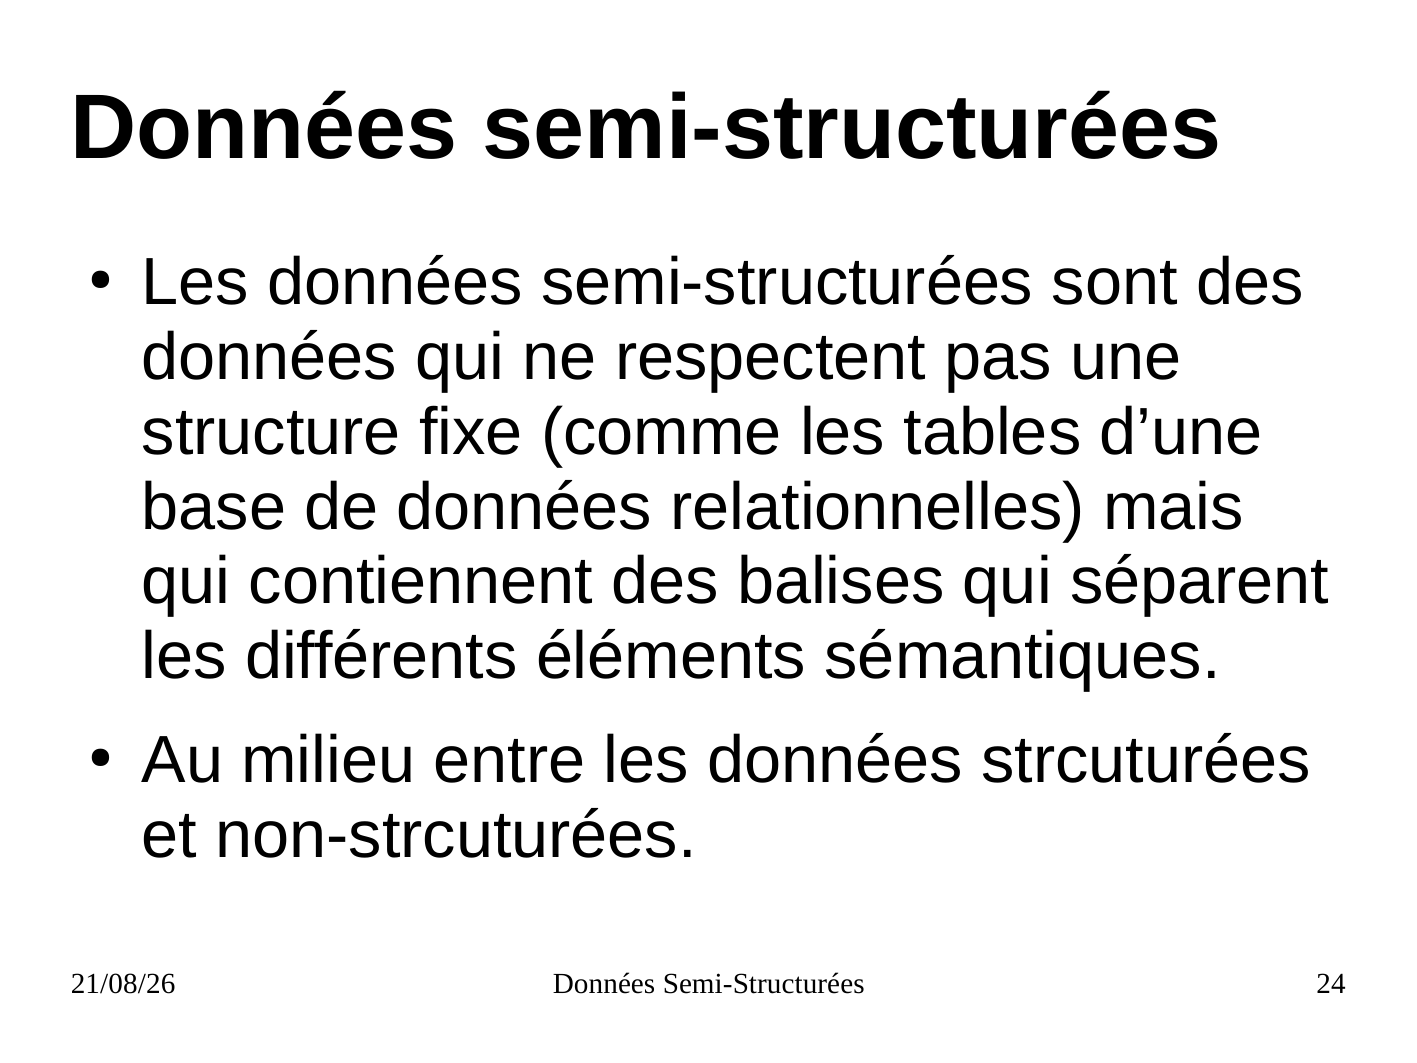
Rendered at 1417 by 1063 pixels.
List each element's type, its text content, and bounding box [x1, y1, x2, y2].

list Les données semi-structurées sont des données qui ne respectent pas une structure fixe (comme les tables d’une base de données relationnelles) mais qui contiennent des balises qui séparent les différents éléments sémantiques. Au milieu entre les données strcuturées et non-strcuturées. [70, 244, 1346, 925]
title Données semi-structurées [70, 42, 1346, 212]
